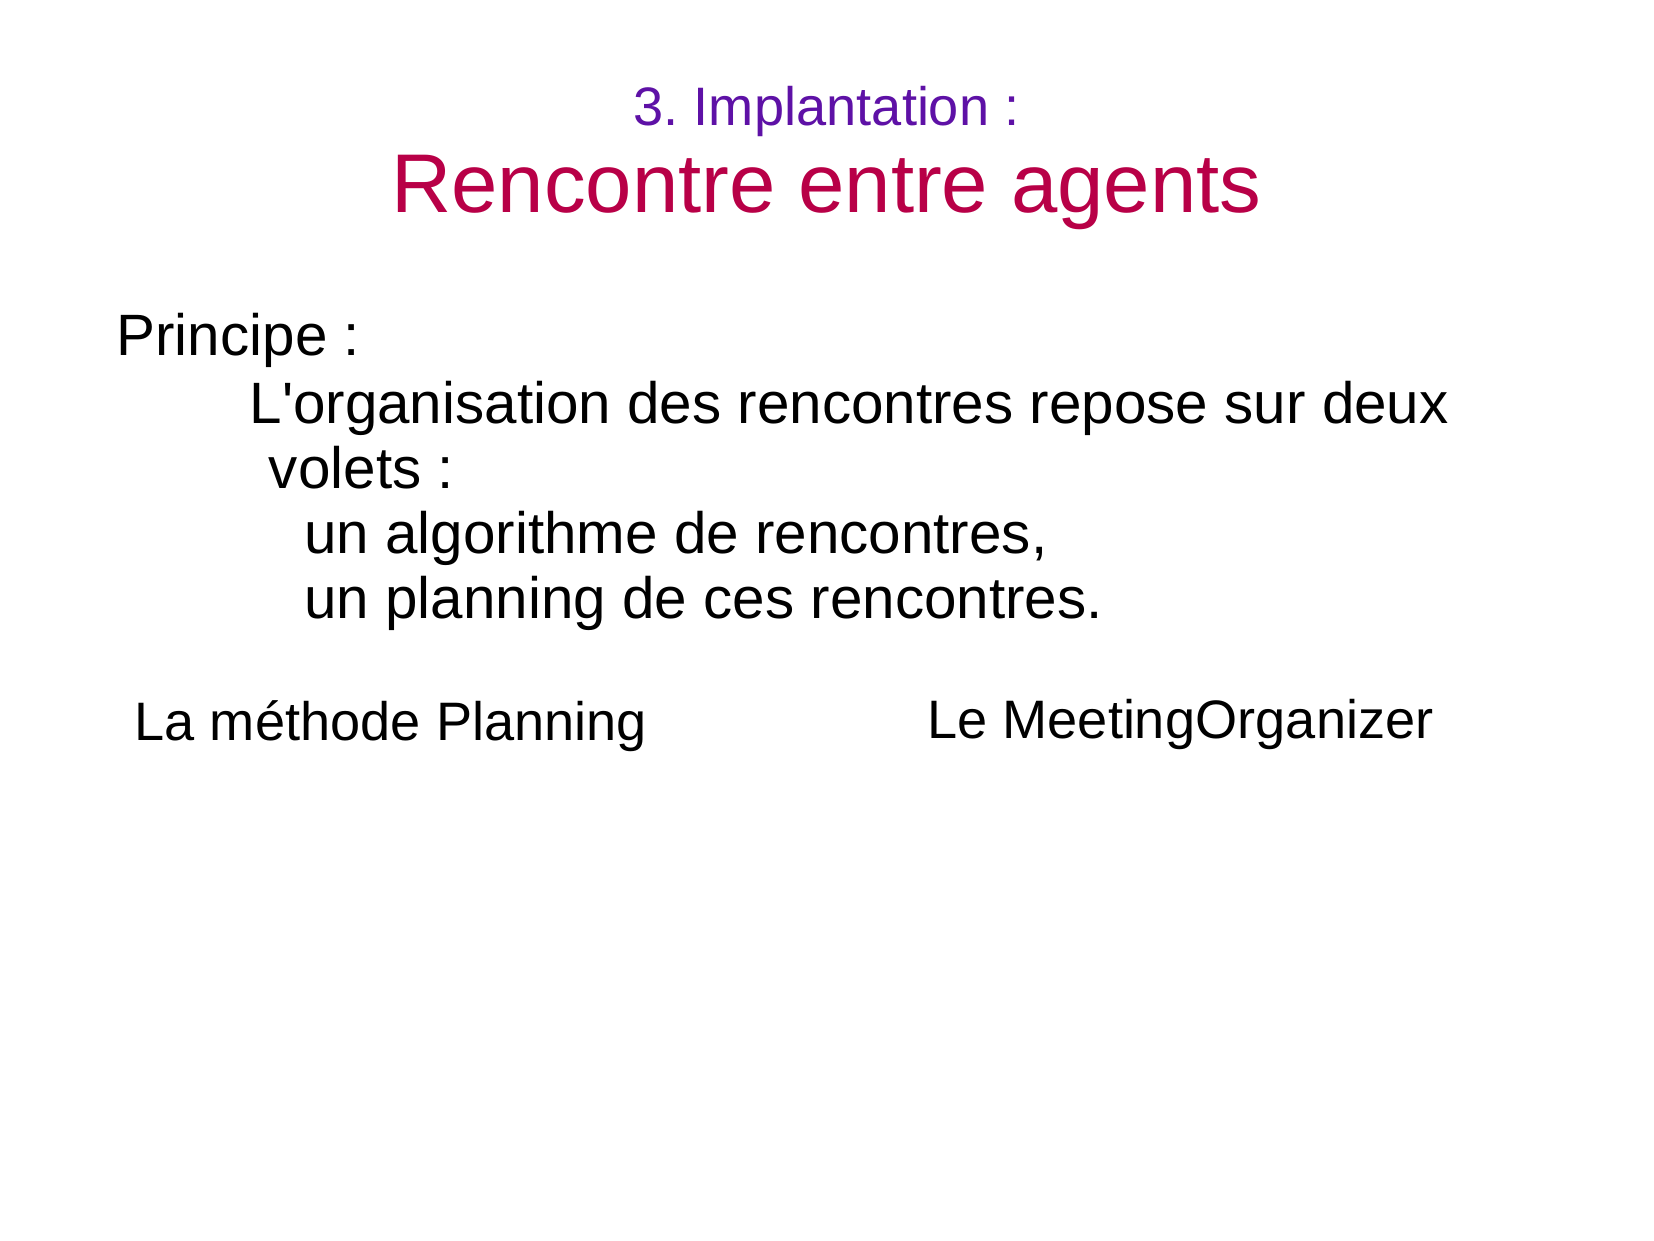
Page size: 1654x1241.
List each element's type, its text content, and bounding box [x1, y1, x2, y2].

text_box Principe : [101, 295, 376, 376]
text_box Le MeetingOrganizer [912, 682, 1450, 758]
text_box La méthode Planning [119, 683, 664, 759]
text_box L'organisation des rencontres repose sur deux volets : un algorithme de rencontres, un planning de ces rencontres. [112, 363, 1654, 638]
title 3. Implantation : Rencontre entre agents [82, 49, 1571, 257]
